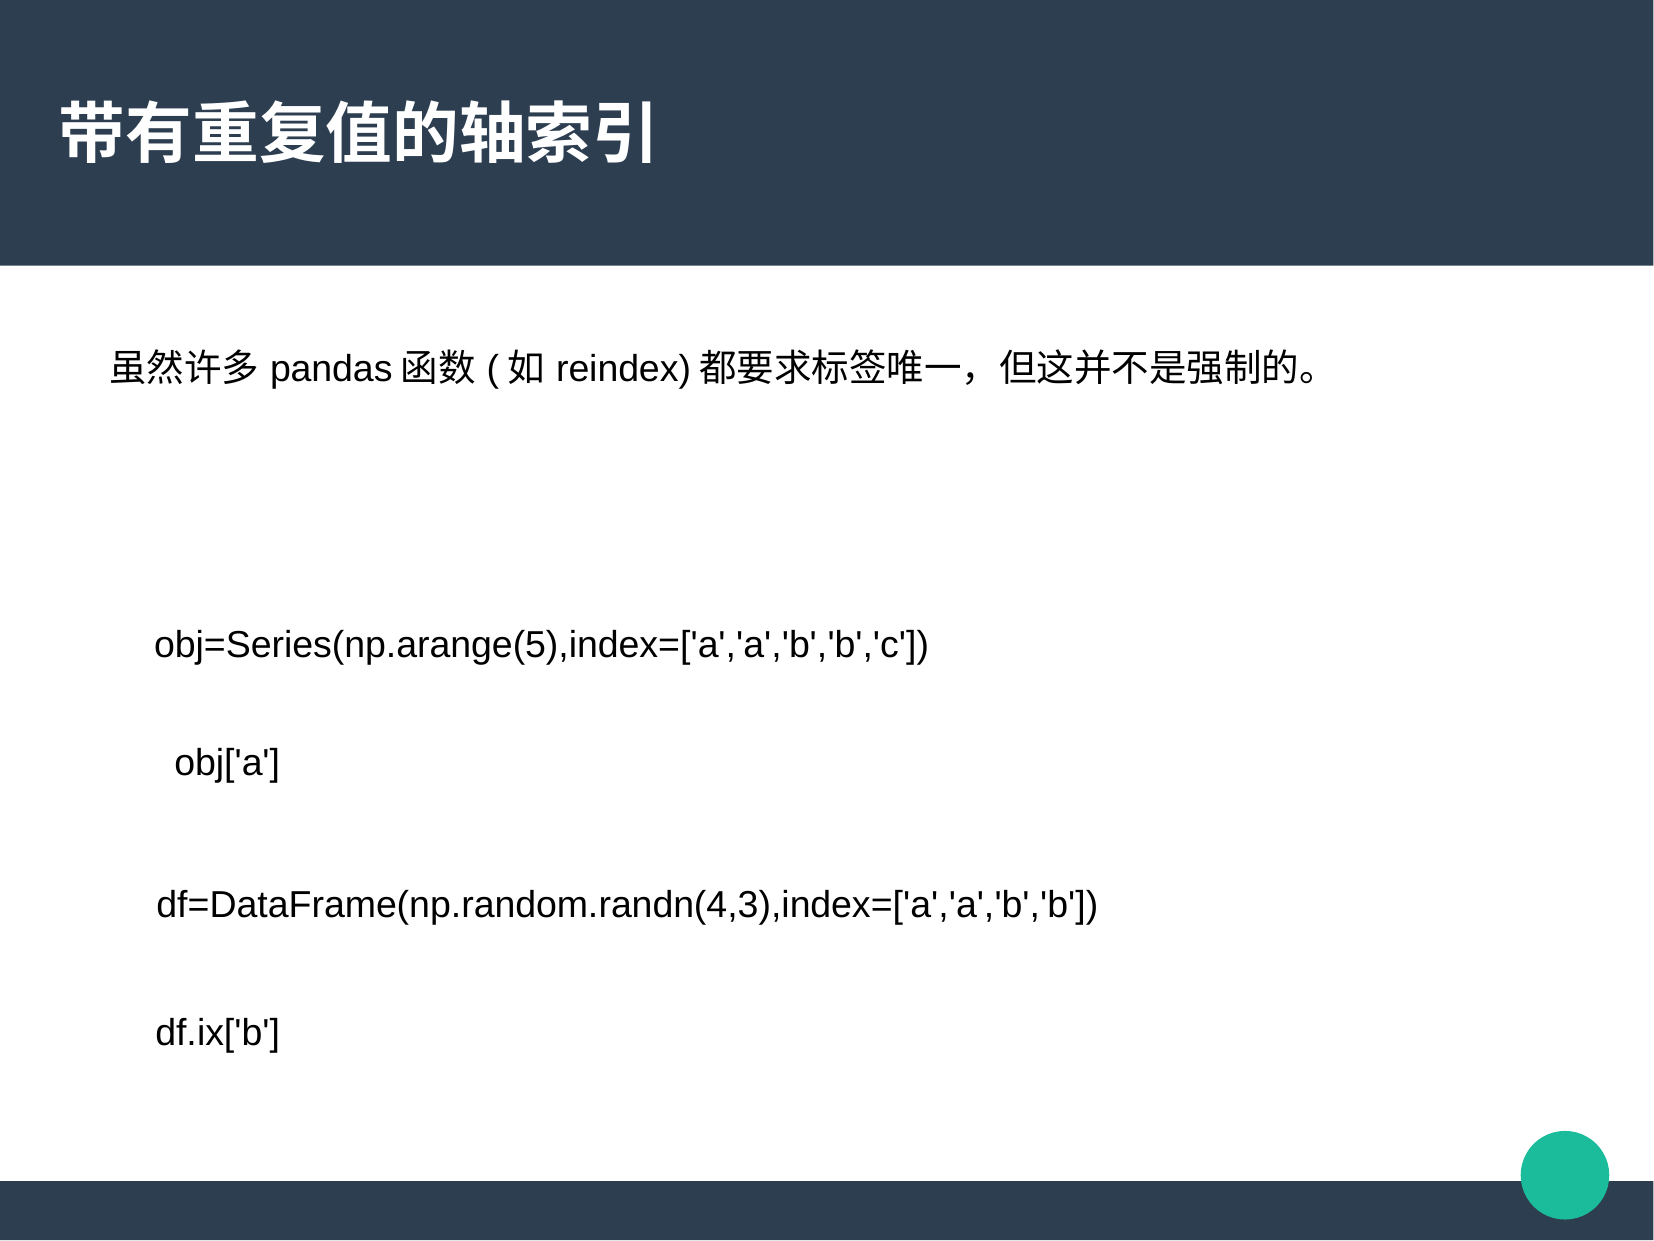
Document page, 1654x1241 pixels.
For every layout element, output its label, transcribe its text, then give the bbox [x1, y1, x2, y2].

text_box df=DataFrame(np.random.randn(4,3),index=['a','a','b','b']) [141, 876, 1114, 934]
text_box 虽然许多pandas函数(如reindex)都要求标签唯一，但这并不是强制的。 [94, 330, 1607, 402]
text_box obj=Series(np.arange(5),index=['a','a','b','b','c']) [139, 616, 945, 674]
text_box df.ix['b'] [130, 1003, 296, 1061]
title 带有重复值的轴索引 [59, 49, 1595, 207]
text_box obj['a'] [159, 734, 296, 792]
